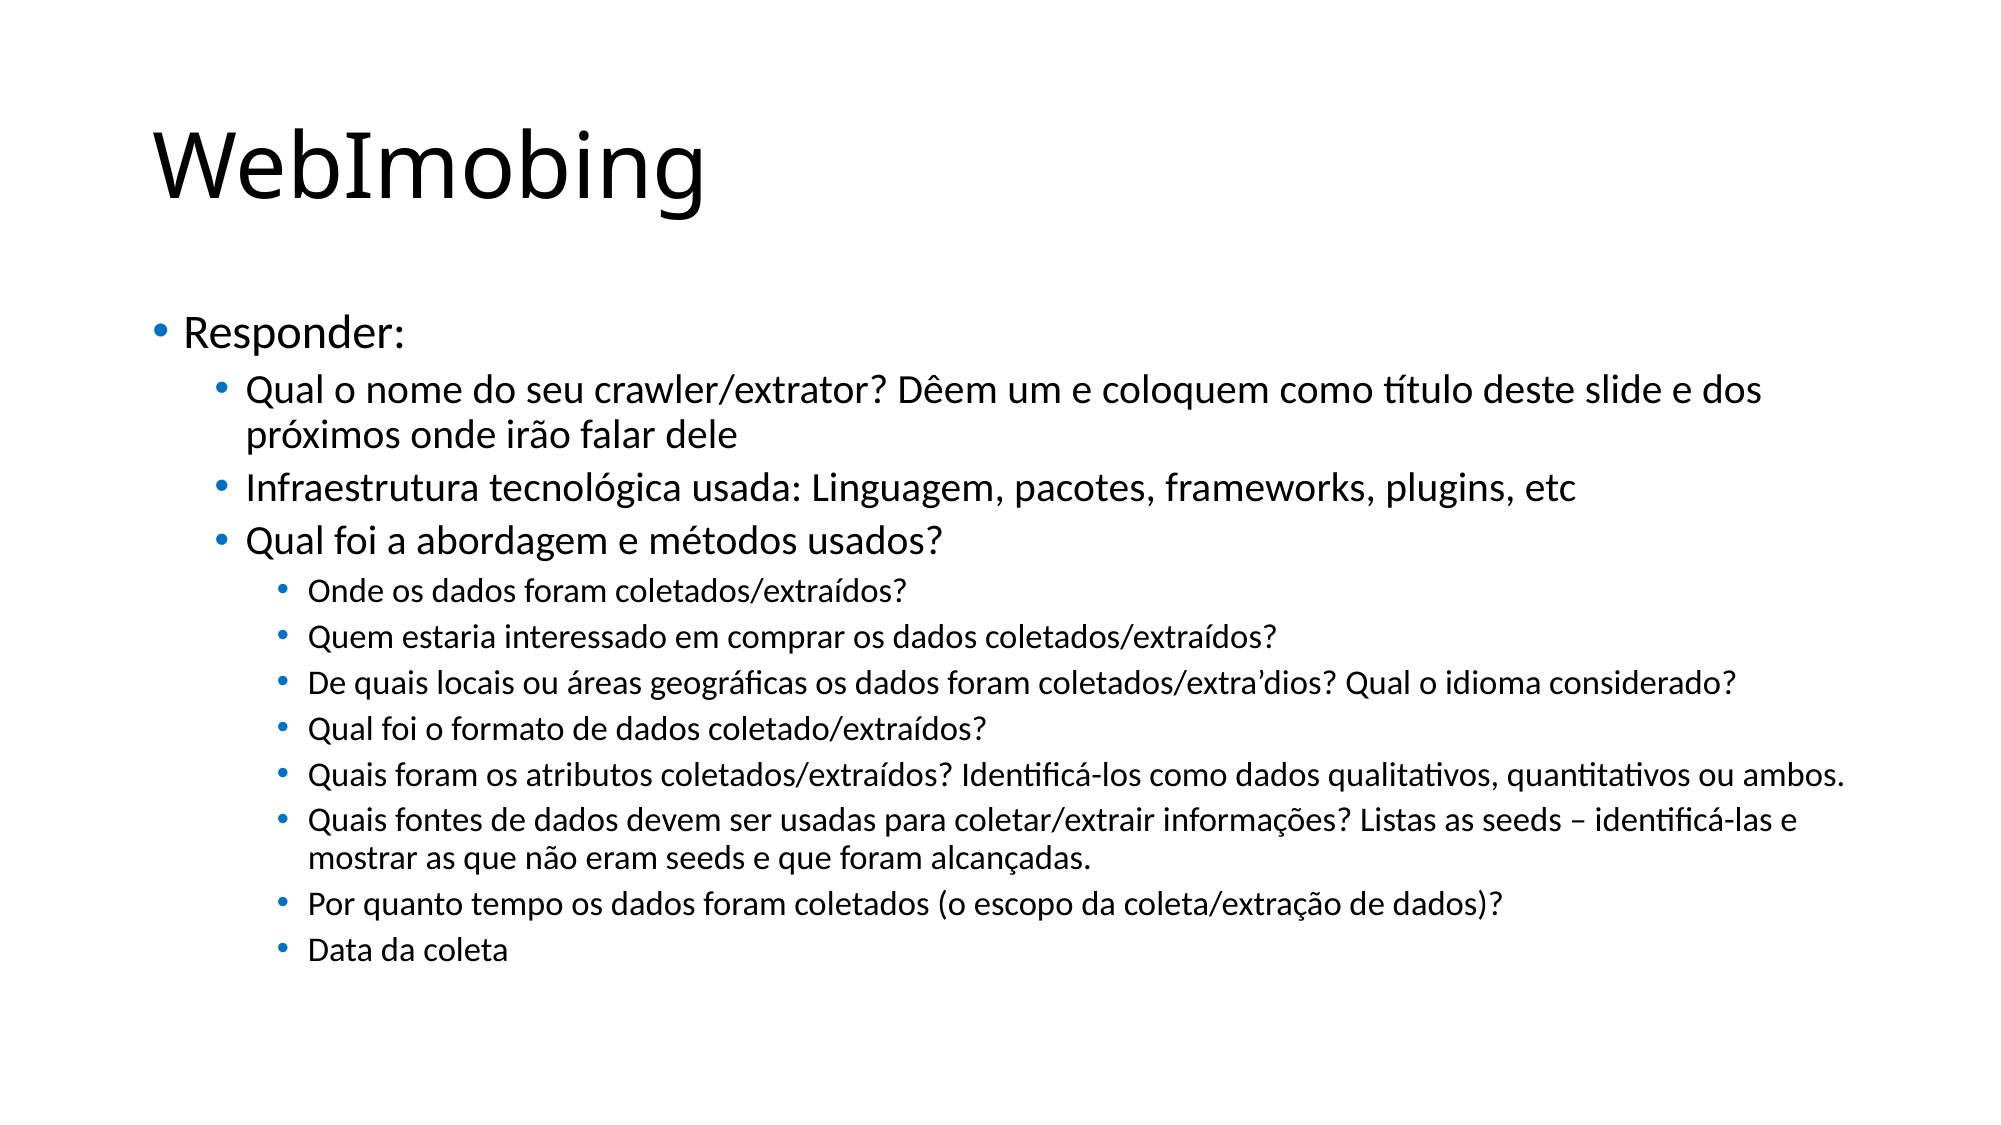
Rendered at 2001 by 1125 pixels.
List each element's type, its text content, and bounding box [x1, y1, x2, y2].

text_box WebImobing [137, 59, 1863, 278]
text_box Responder: Qual o nome do seu crawler/extrator? Dêem um e coloquem como título deste slide e dos próximos onde irão falar dele Infraestrutura tecnológica usada: Linguagem, pacotes, frameworks, plugins, etc Qual foi a abordagem e métodos usados? Onde os dados foram coletados/extraídos? Quem estaria interessado em comprar os dados coletados/extraídos? De quais locais ou áreas geográficas os dados foram coletados/extra’dios? Qual o idioma considerado? Qual foi o formato de dados coletado/extraídos? Quais foram os atributos coletados/extraídos? Identificá-los como dados qualitativos, quantitativos ou ambos. Quais fontes de dados devem ser usadas para coletar/extrair informações? Listas as seeds – identificá-las e mostrar as que não eram seeds e que foram alcançadas. Por quanto tempo os dados foram coletados (o escopo da coleta/extração de dados)? Data da coleta [137, 299, 1863, 1014]
